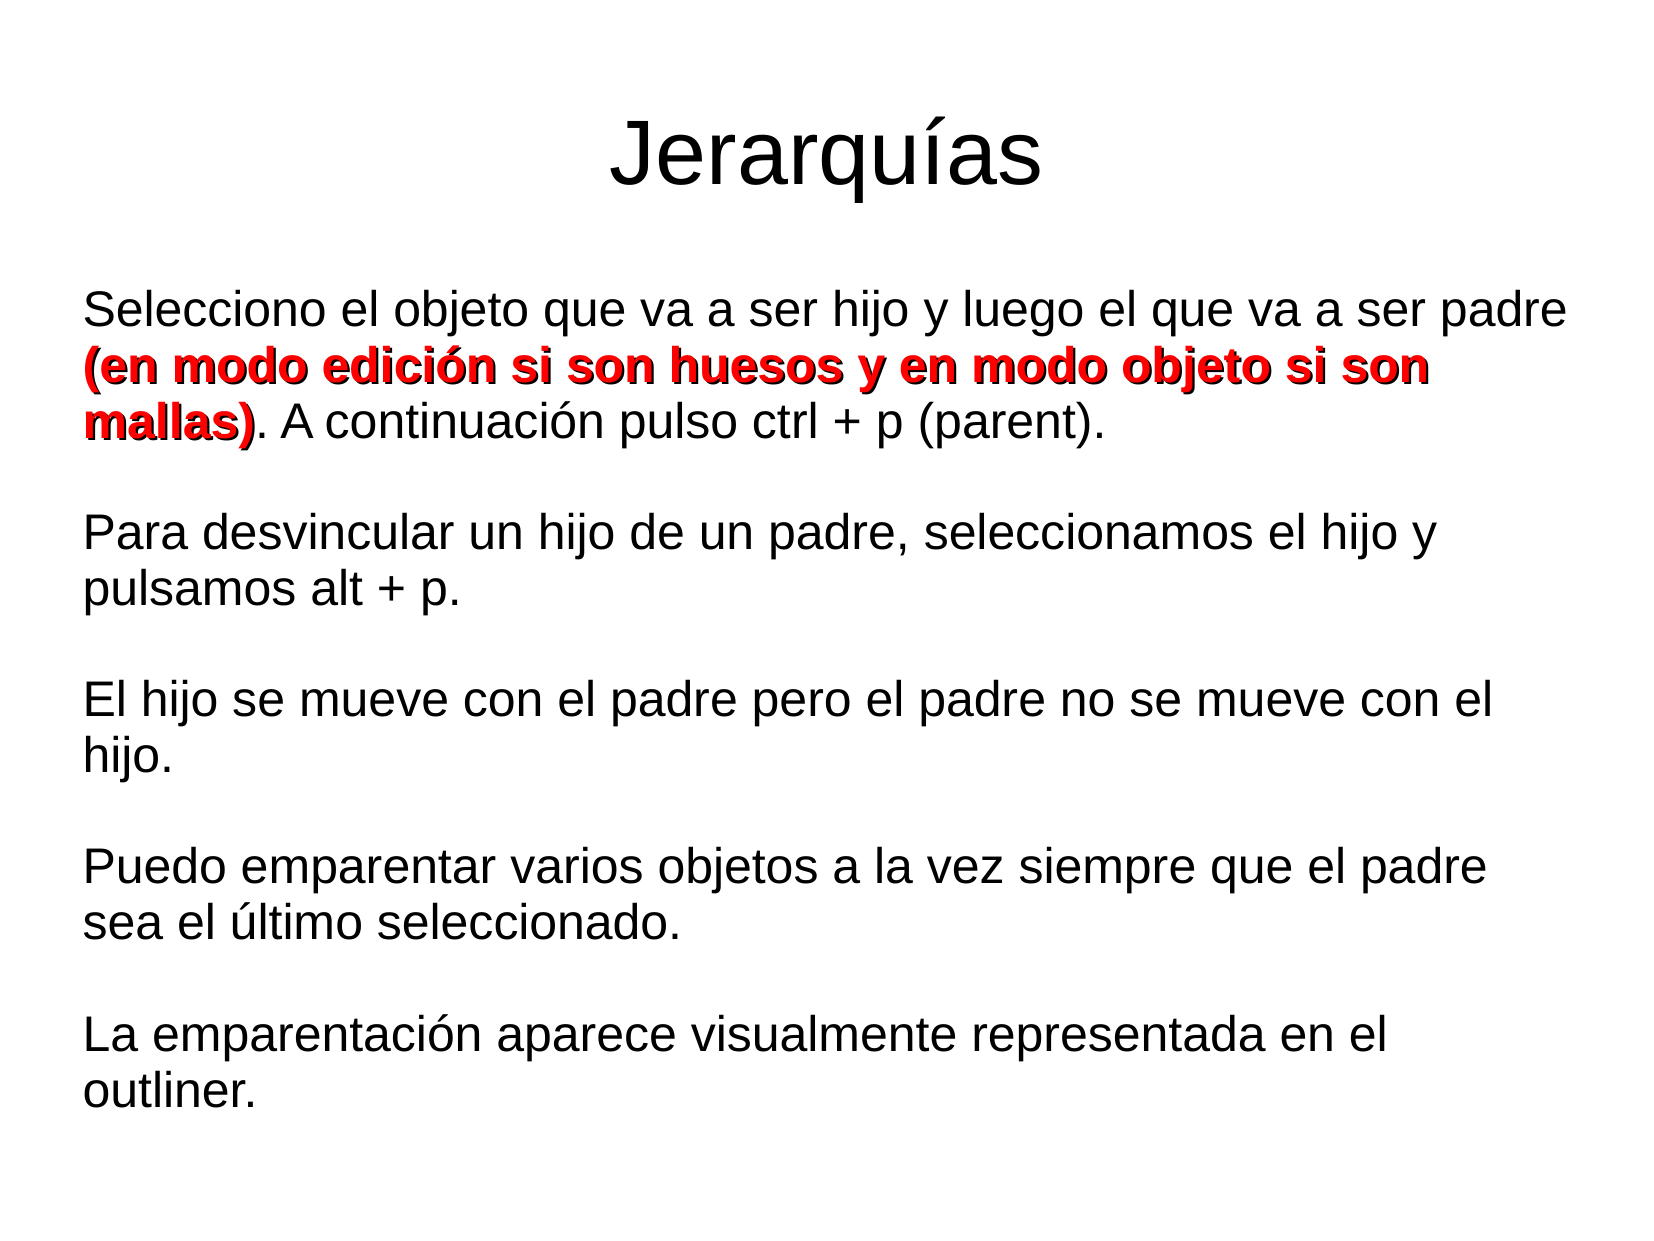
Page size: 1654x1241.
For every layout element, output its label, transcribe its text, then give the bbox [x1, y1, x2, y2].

title Jerarquías [82, 49, 1571, 257]
subtitle Selecciono el objeto que va a ser hijo y luego el que va a ser padre (en modo edición si son huesos y en modo objeto si son mallas). A continuación pulso ctrl + p (parent). Para desvincular un hijo de un padre, seleccionamos el hijo y pulsamos alt + p. El hijo se mueve con el padre pero el padre no se mueve con el hijo. Puedo emparentar varios objetos a la vez siempre que el padre sea el último seleccionado. La emparentación aparece visualmente representada en el outliner. [82, 281, 1571, 1118]
